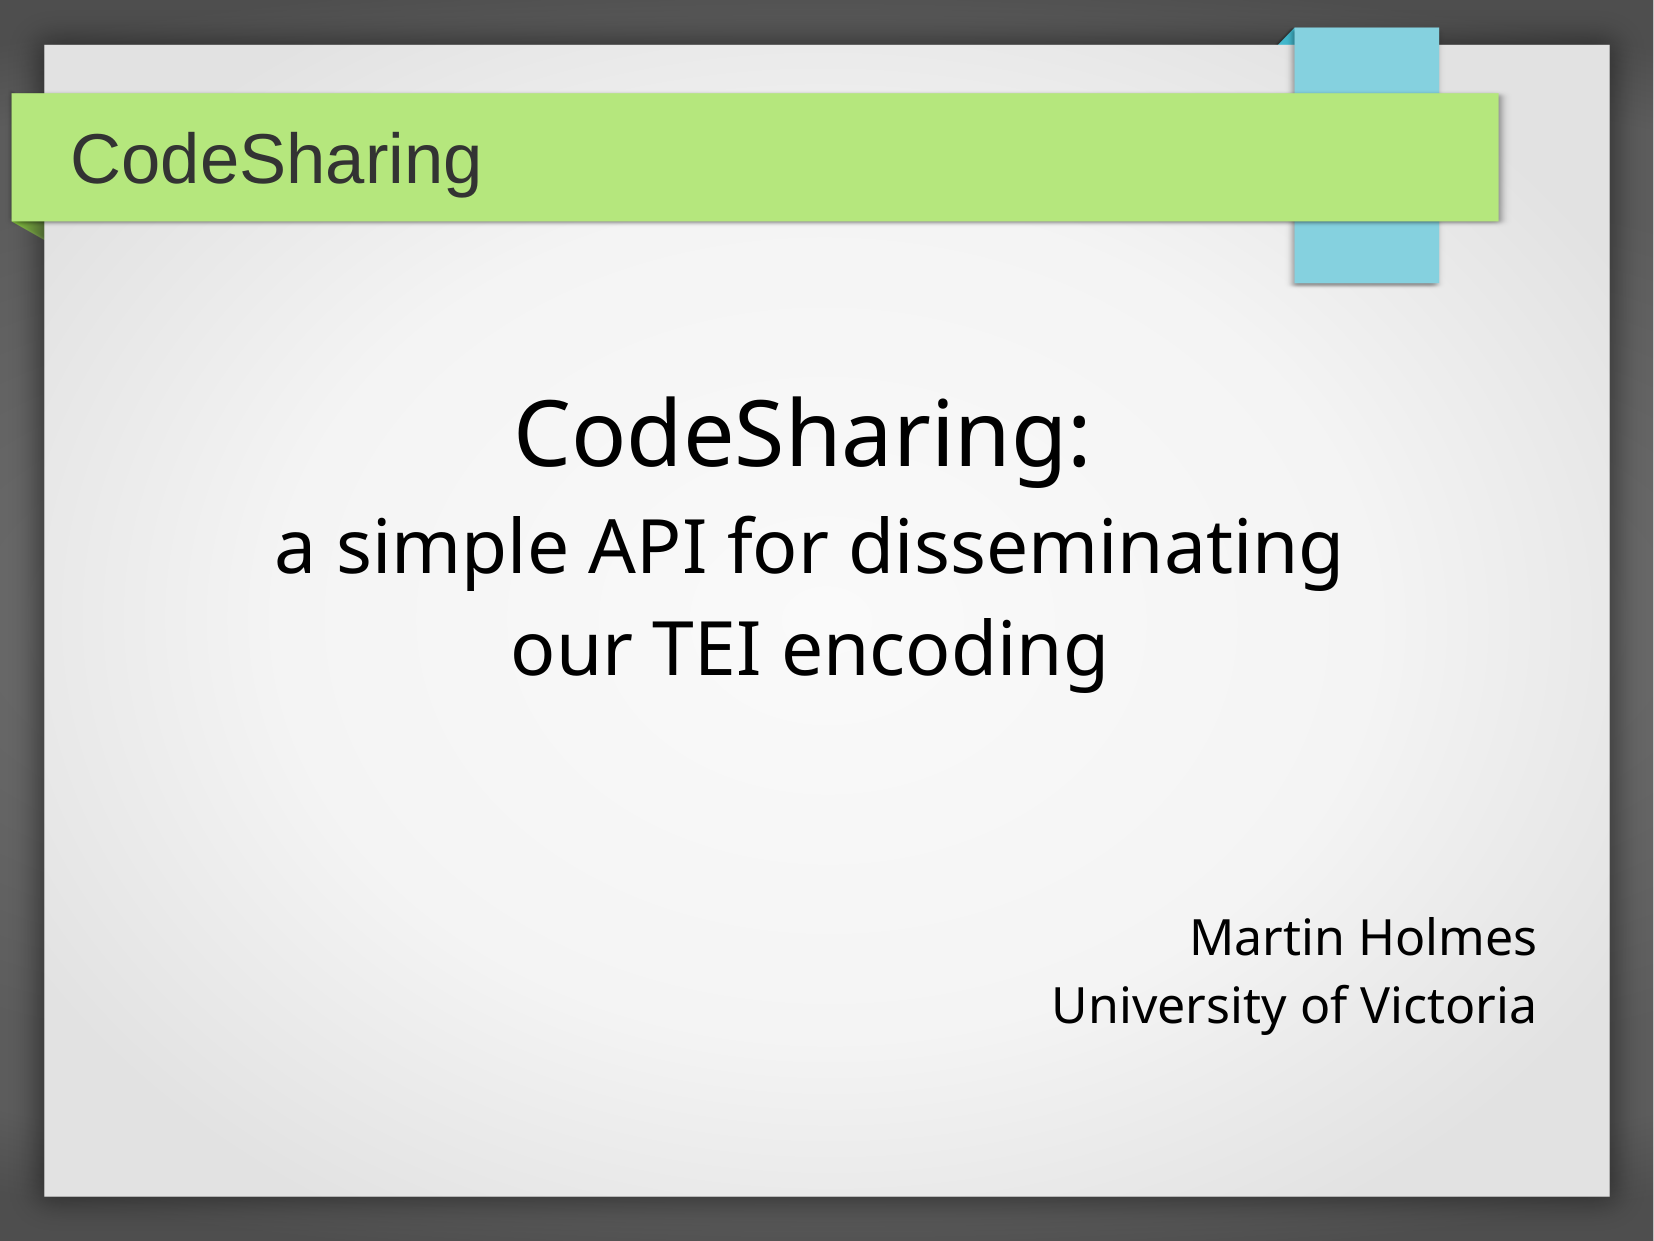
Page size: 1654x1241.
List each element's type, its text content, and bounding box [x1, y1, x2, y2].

title CodeSharing [70, 106, 1229, 213]
subtitle CodeSharing: a simple API for disseminating our TEI encoding Martin Holmes University of Victoria [82, 343, 1538, 1063]
picture [0, 0, 1654, 1241]
